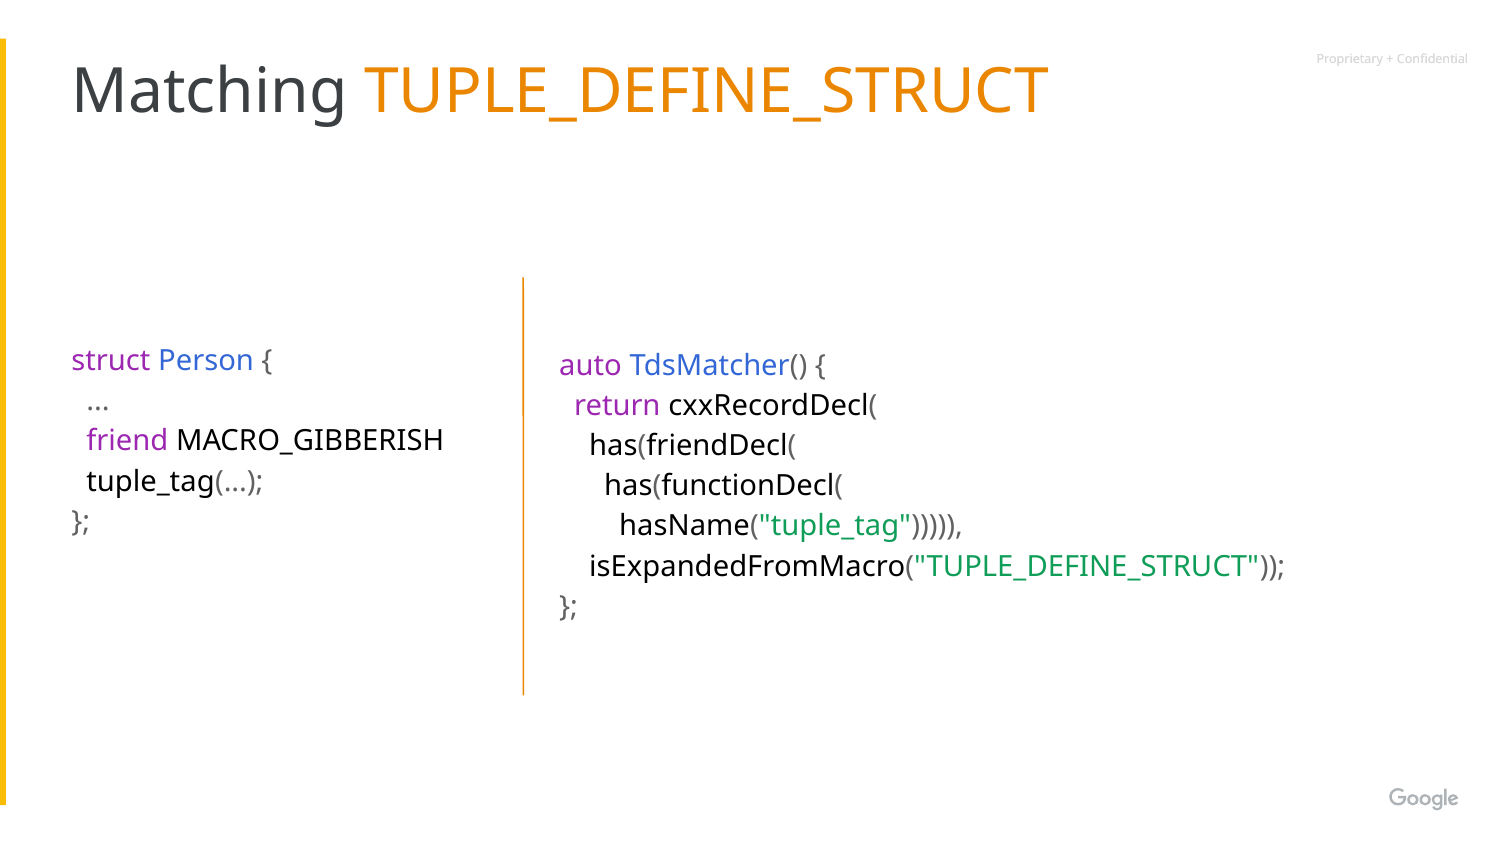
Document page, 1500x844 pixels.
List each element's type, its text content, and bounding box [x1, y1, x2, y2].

title Matching TUPLE_DEFINE_STRUCT [56, 43, 1336, 112]
list struct Person { ... friend MACRO_GIBBERISH tuple_tag(...); }; [56, 321, 520, 585]
list auto TdsMatcher() { return cxxRecordDecl( has(friendDecl( has(functionDecl( hasName("tuple_tag"))))), isExpandedFromMacro("TUPLE_DEFINE_STRUCT")); }; [544, 325, 1437, 646]
